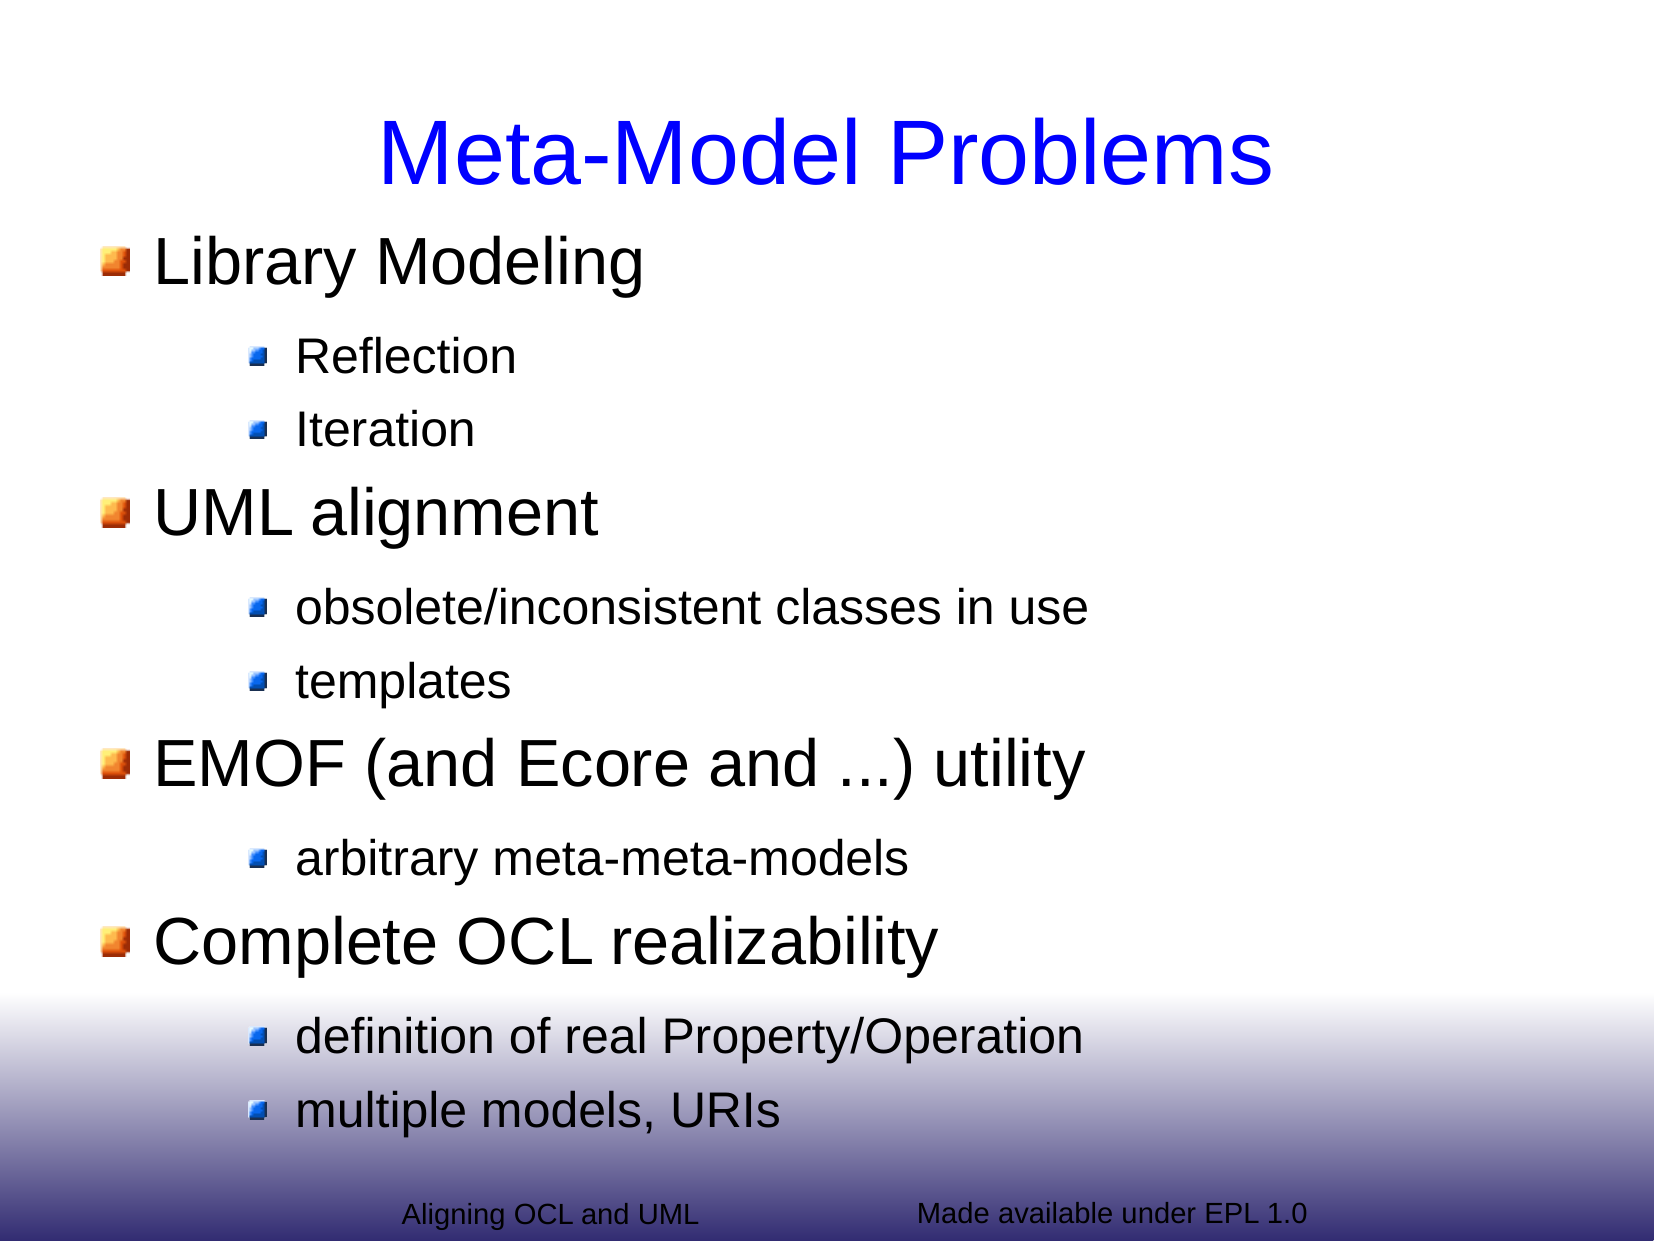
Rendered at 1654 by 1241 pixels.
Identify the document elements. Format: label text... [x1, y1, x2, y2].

list Library Modeling Reflection Iteration UML alignment obsolete/inconsistent classes in use templates EMOF (and Ecore and ...) utility arbitrary meta-meta-models Complete OCL realizability definition of real Property/Operation multiple models, URIs [82, 223, 1571, 1204]
title Meta-Model Problems [82, 49, 1571, 223]
